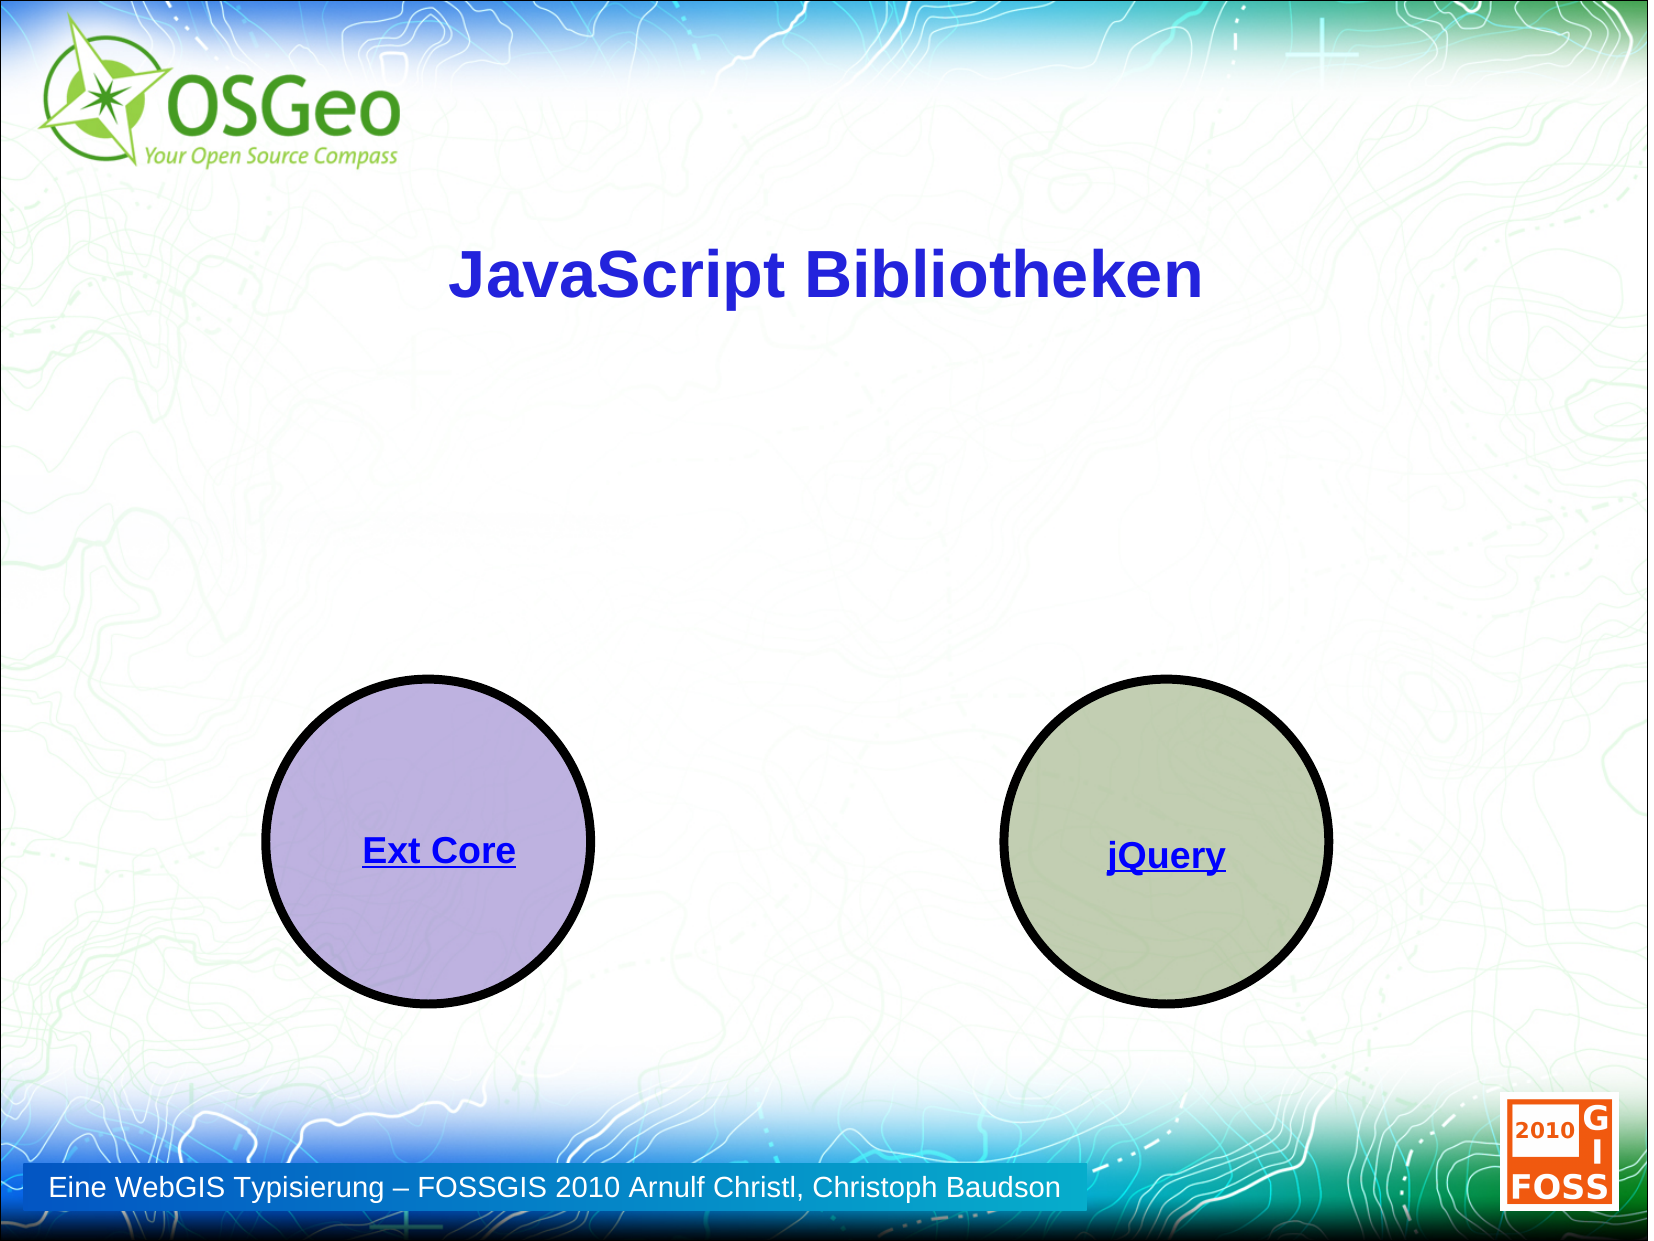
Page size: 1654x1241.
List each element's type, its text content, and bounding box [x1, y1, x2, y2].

text_box jQuery [1092, 826, 1241, 891]
title JavaScript Bibliotheken [82, 208, 1571, 342]
picture [1, 1, 1647, 1240]
text_box [265, 679, 591, 1004]
text_box [1003, 679, 1329, 1004]
text_box Ext Core [347, 822, 532, 886]
